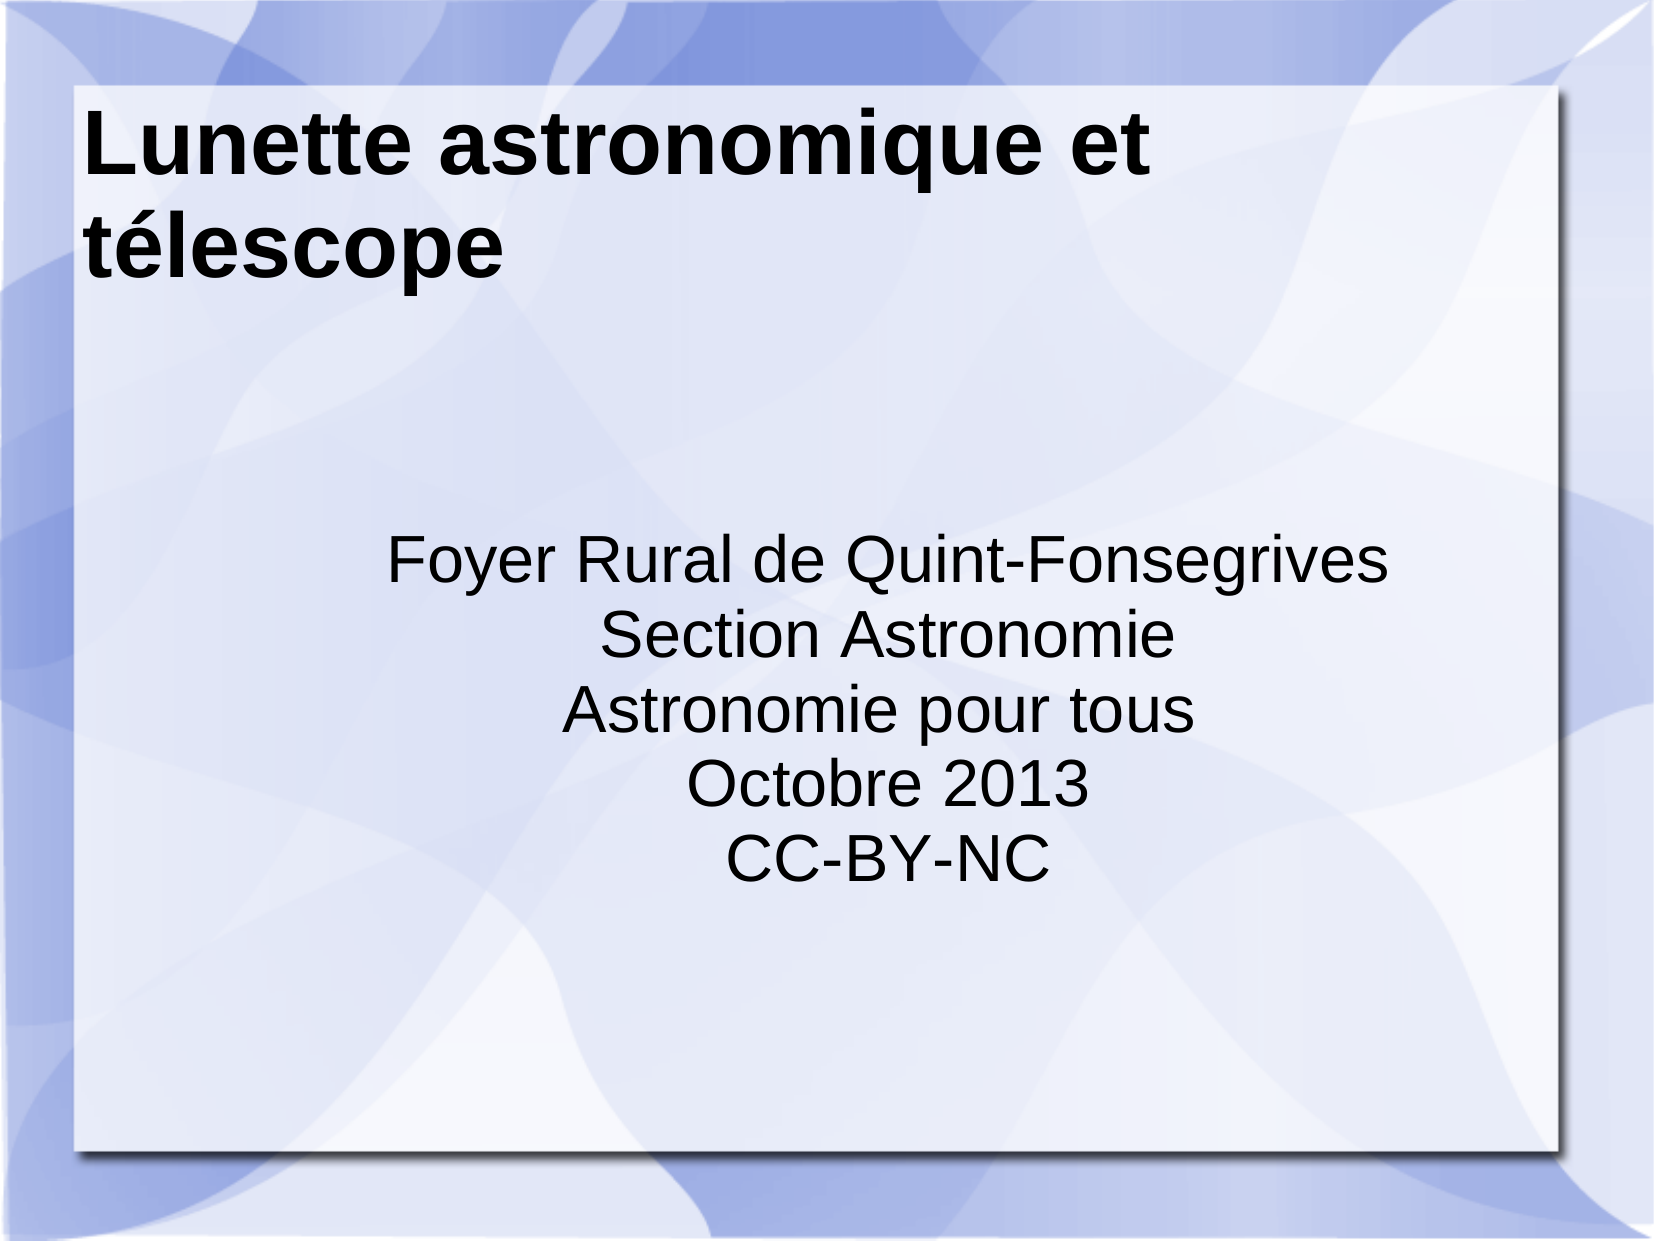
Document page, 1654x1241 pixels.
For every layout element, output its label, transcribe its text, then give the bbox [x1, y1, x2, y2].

picture [0, 0, 1654, 1241]
subtitle Foyer Rural de Quint-Fonsegrives Section Astronomie Astronomie pour tous Octobre 2013 CC-BY-NC [206, 349, 1571, 1069]
title Lunette astronomique et télescope [82, 90, 1536, 298]
